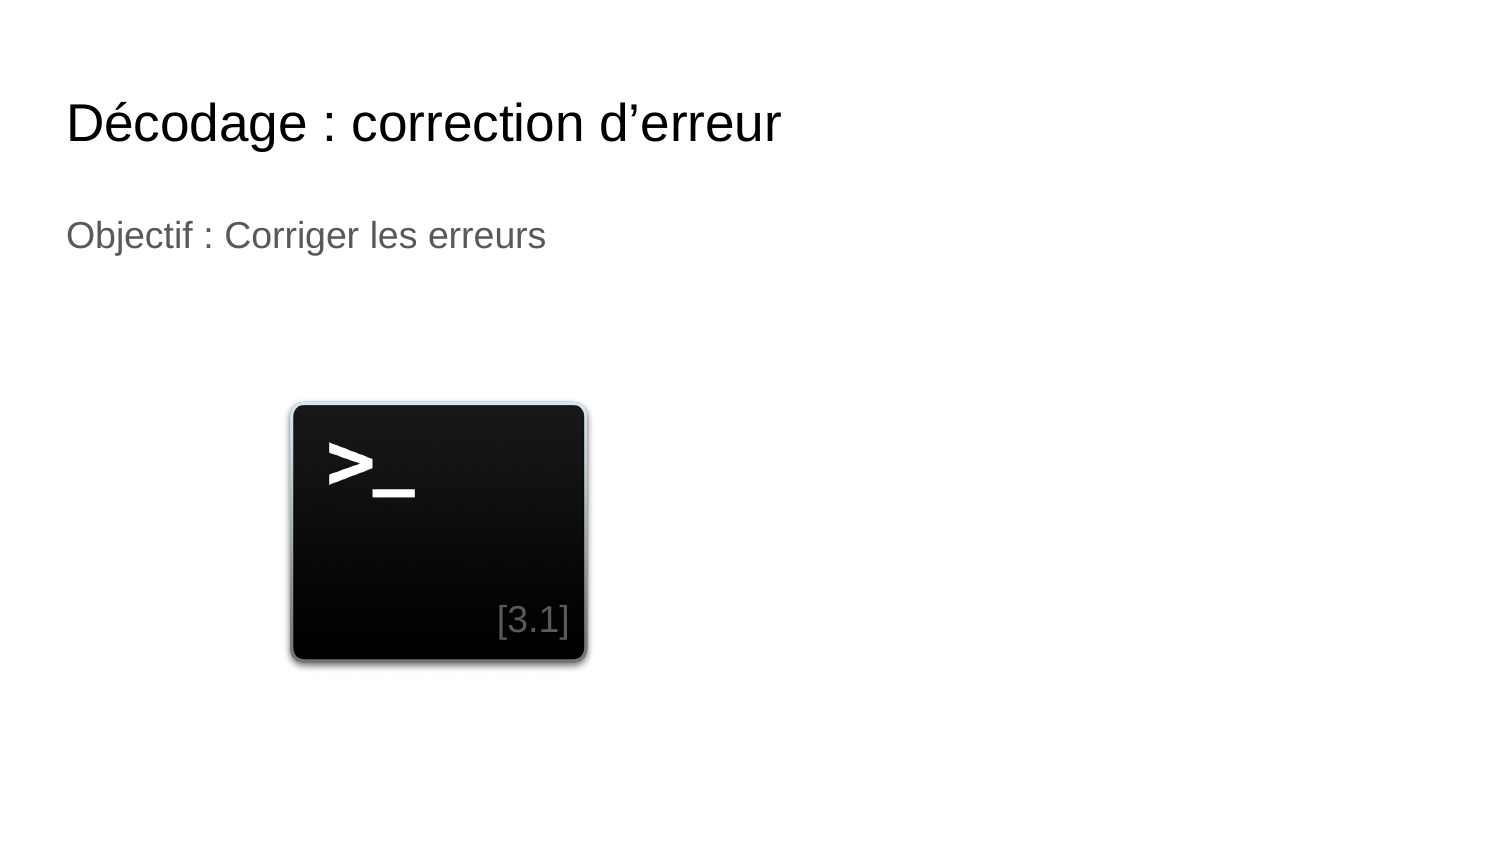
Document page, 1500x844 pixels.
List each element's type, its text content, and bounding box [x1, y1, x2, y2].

picture [270, 364, 607, 700]
title Décodage : correction d’erreur [51, 72, 1449, 167]
text_box [3.1] [481, 580, 589, 649]
list Objectif : Corriger les erreurs [51, 189, 1449, 750]
